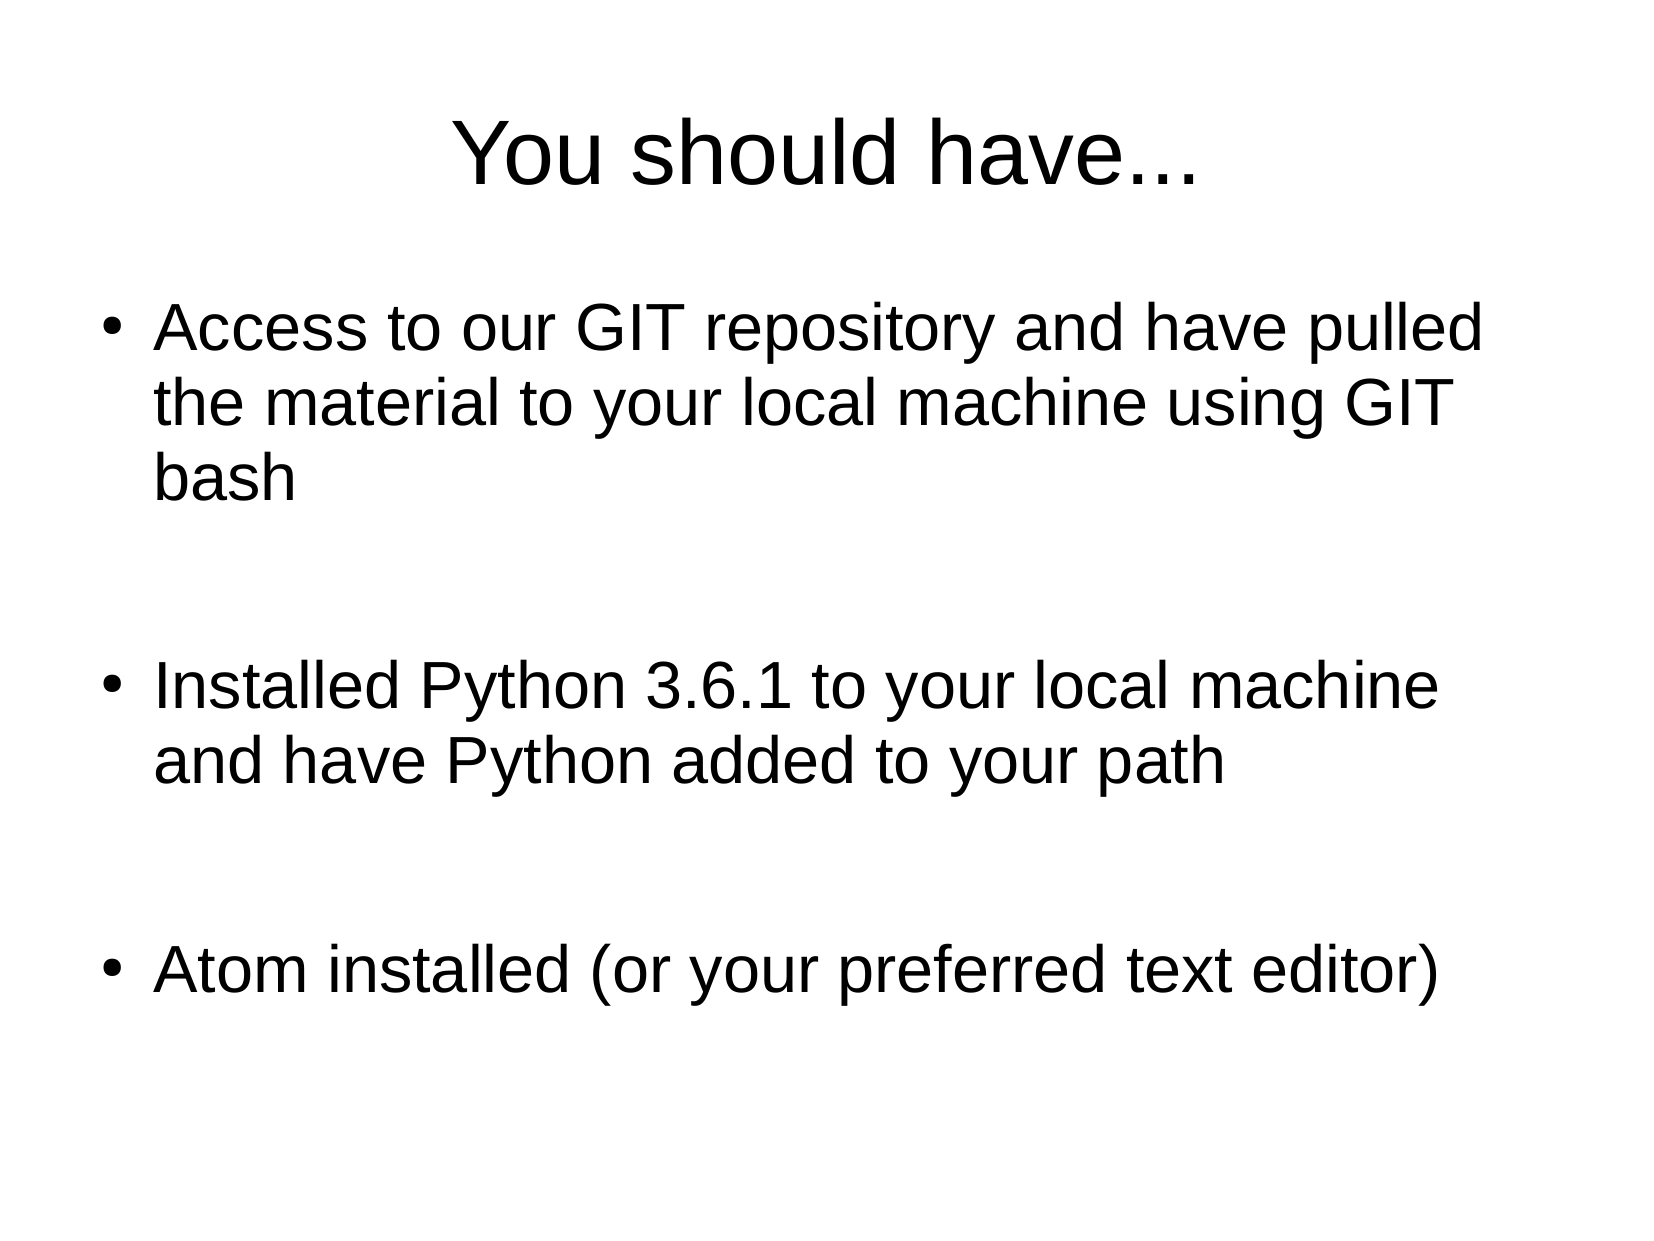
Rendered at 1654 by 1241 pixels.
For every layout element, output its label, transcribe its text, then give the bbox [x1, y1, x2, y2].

list Access to our GIT repository and have pulled the material to your local machine using GIT bash Installed Python 3.6.1 to your local machine and have Python added to your path Atom installed (or your preferred text editor) [82, 290, 1571, 1010]
title You should have... [82, 49, 1571, 257]
